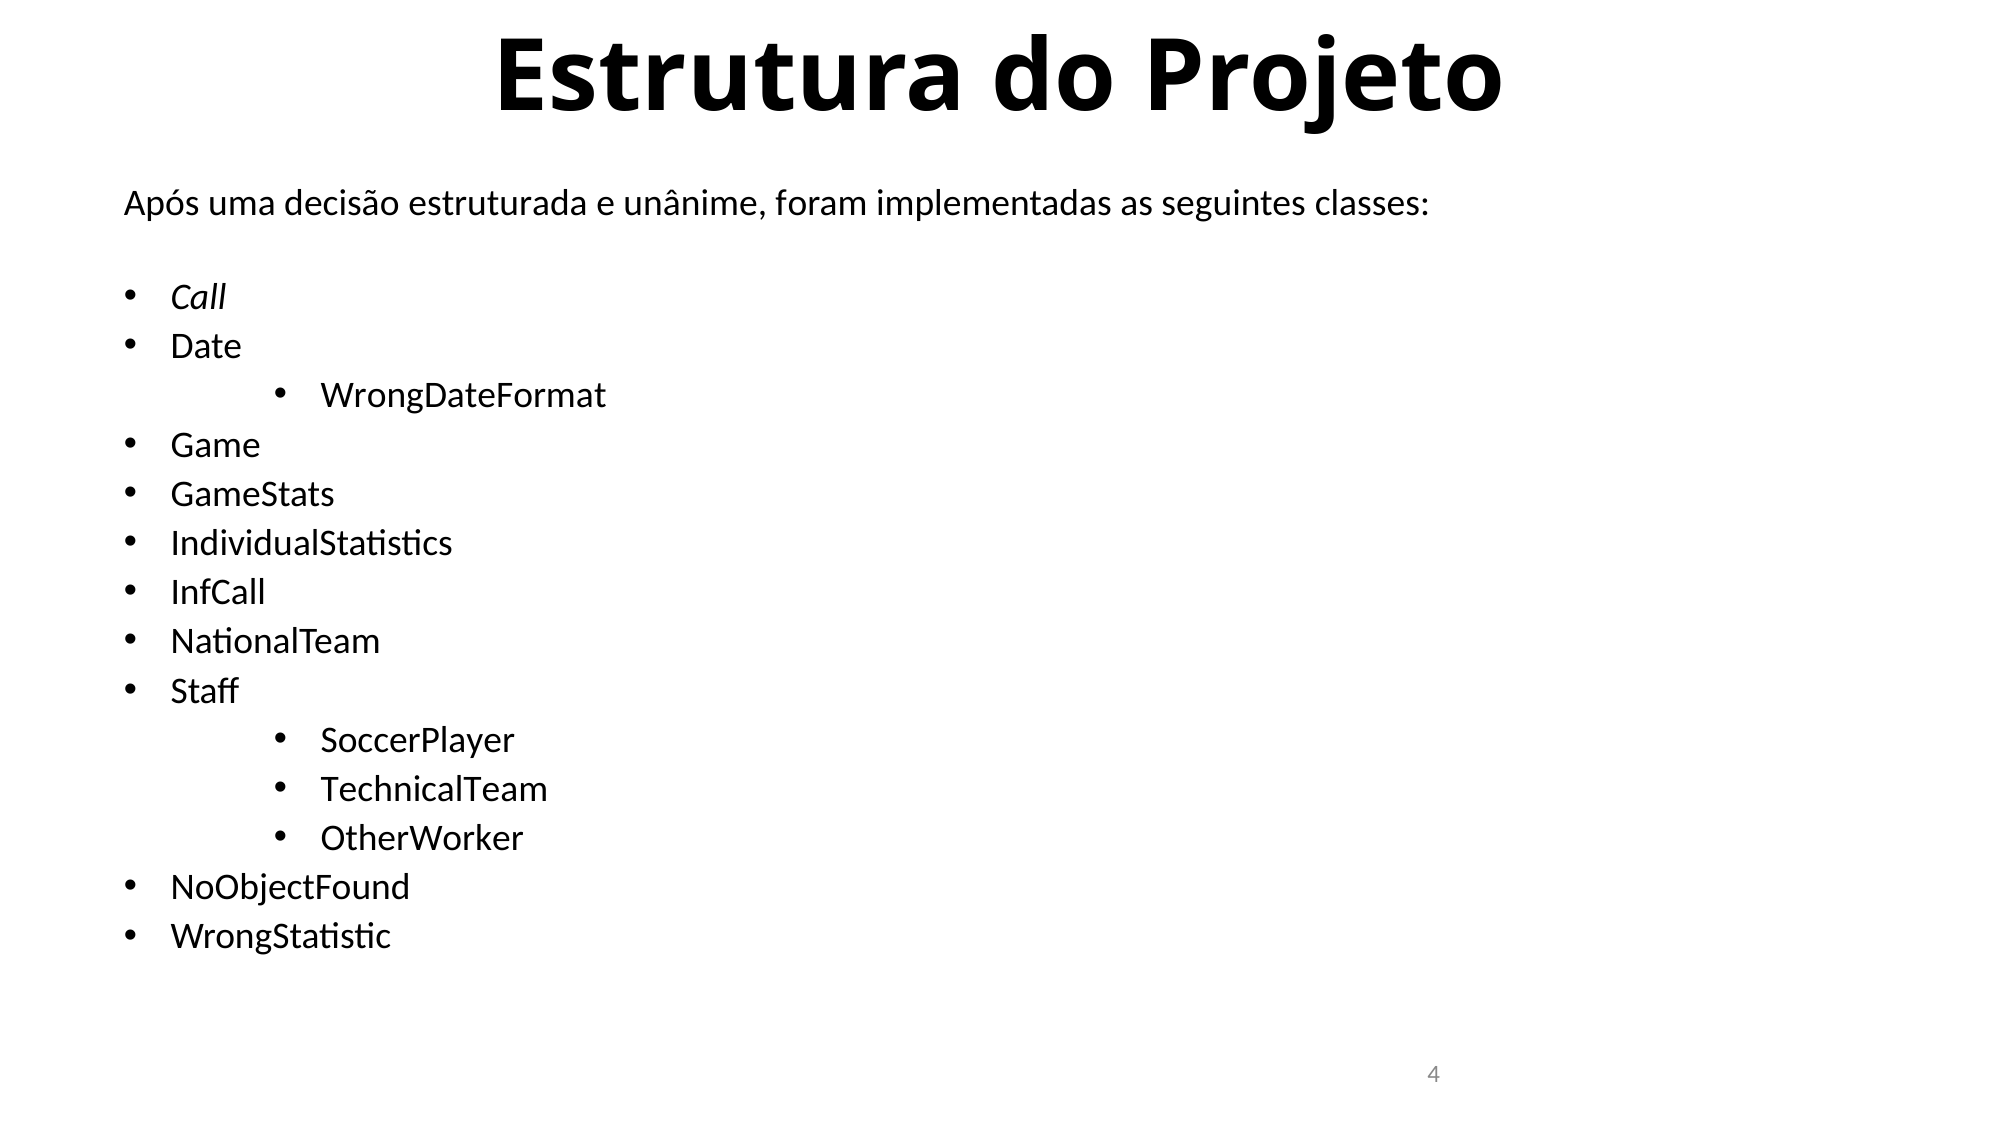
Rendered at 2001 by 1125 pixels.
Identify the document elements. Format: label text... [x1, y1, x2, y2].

title Estrutura do Projeto [249, 0, 1750, 140]
text_box [1412, 1042, 1863, 1103]
text_box Após uma decisão estruturada e unânime, foram implementadas as seguintes classes: Call Date WrongDateFormat Game GameStats IndividualStatistics InfCall NationalTeam Staff SoccerPlayer TechnicalTeam OtherWorker NoObjectFound WrongStatistic [108, 170, 2000, 1076]
